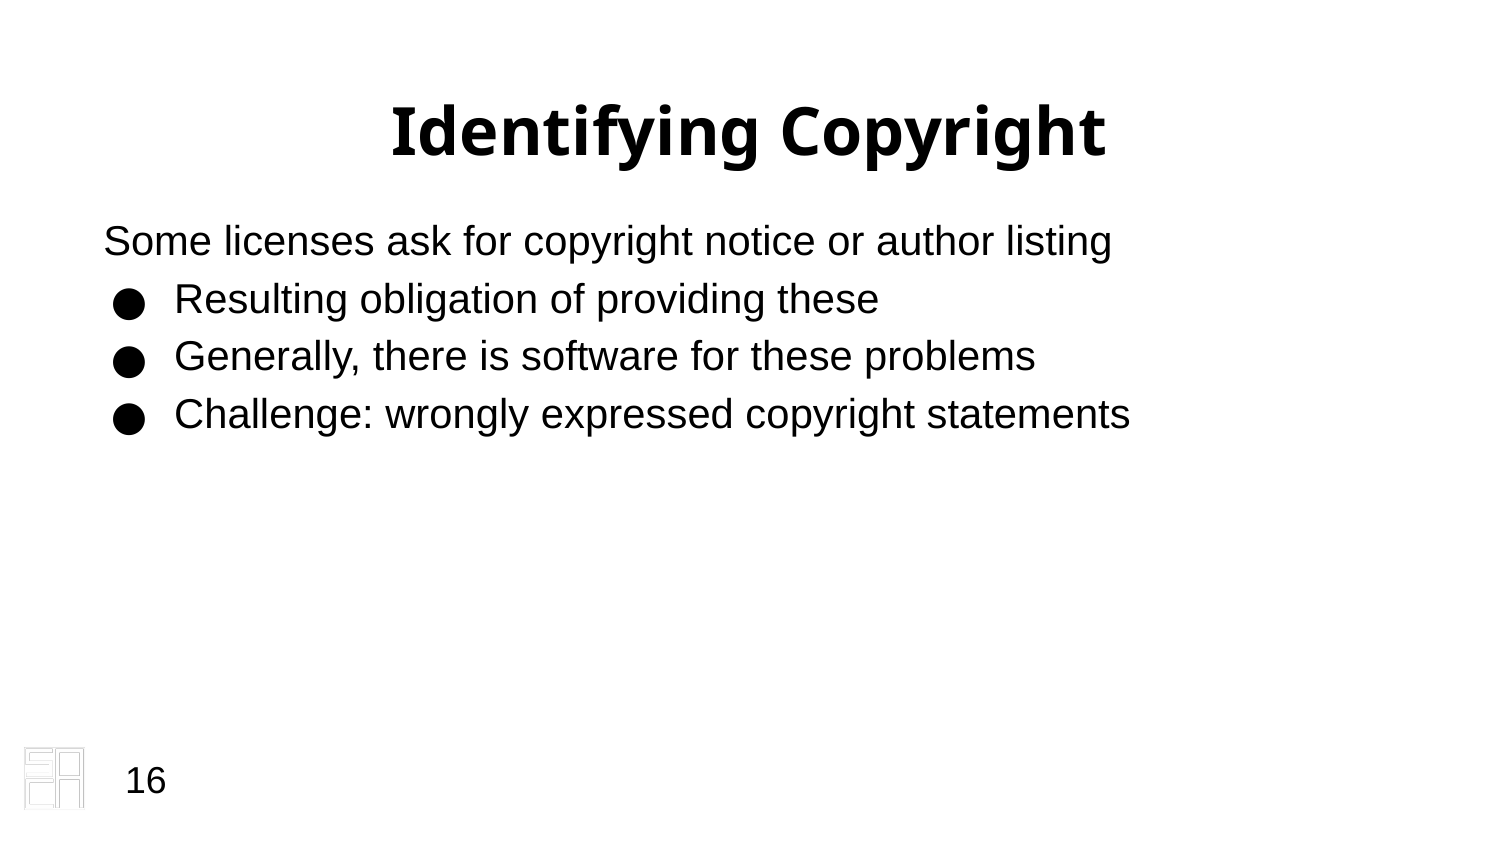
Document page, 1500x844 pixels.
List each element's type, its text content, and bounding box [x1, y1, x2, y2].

text_box Identifying Copyright [74, 39, 1425, 169]
text_box Some licenses ask for copyright notice or author listing Resulting obligation of providing these Generally, there is software for these problems Challenge: wrongly expressed copyright statements [88, 199, 1447, 753]
picture [23, 746, 86, 811]
